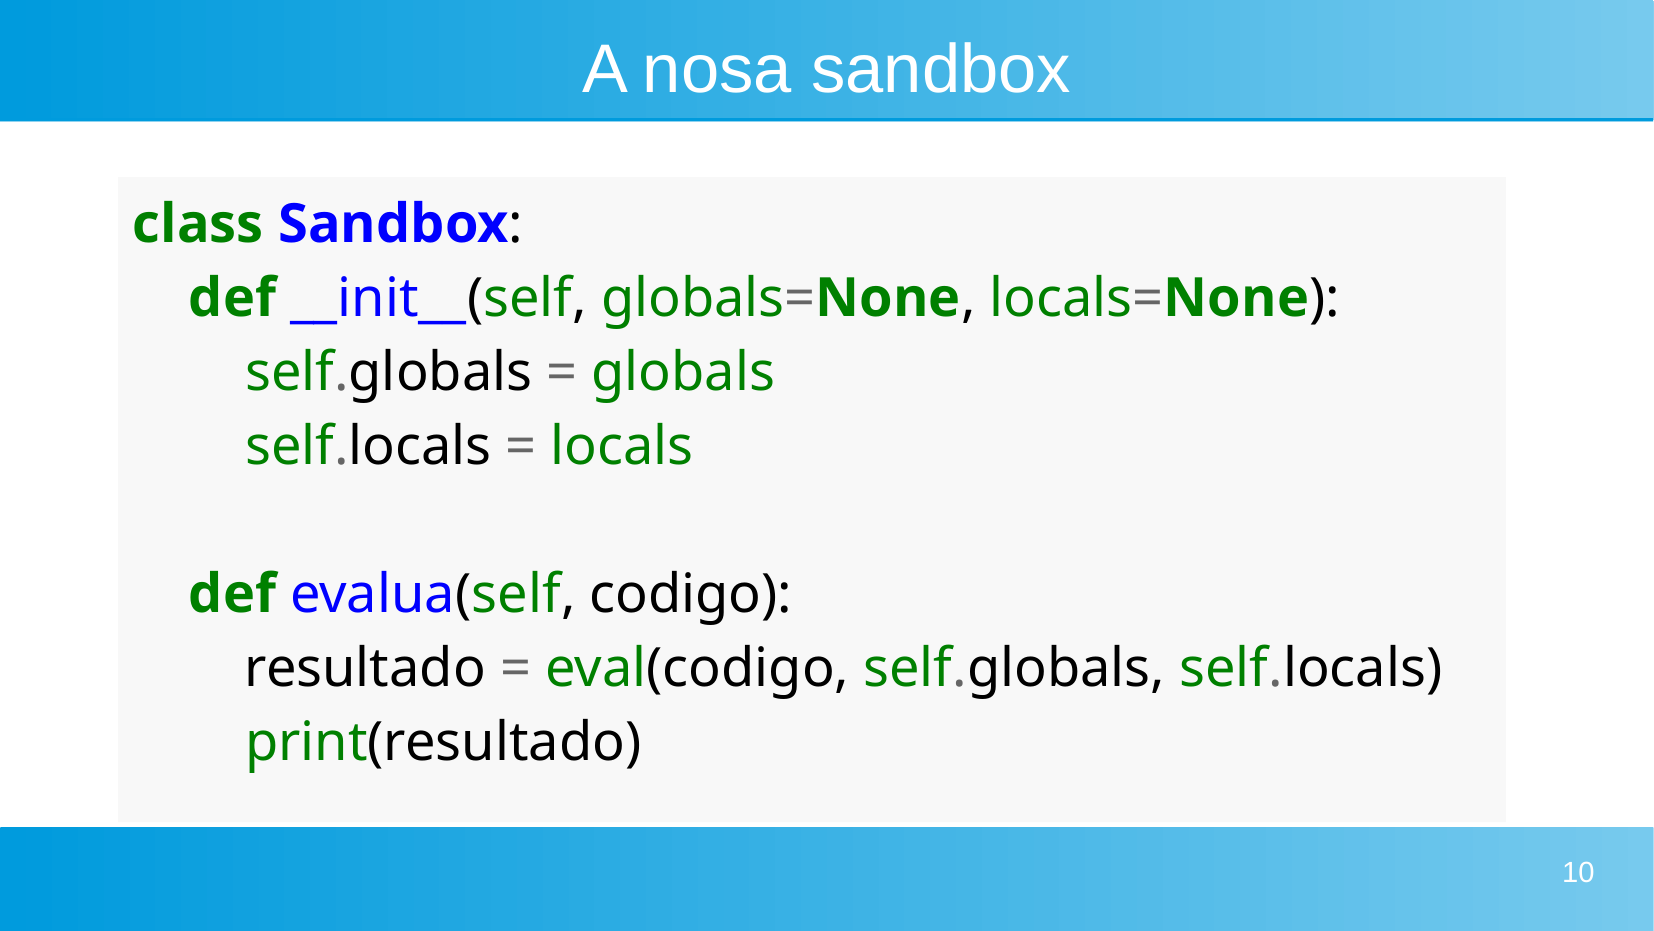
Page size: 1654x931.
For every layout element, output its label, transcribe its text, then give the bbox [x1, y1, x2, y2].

title A nosa sandbox [59, 29, 1595, 108]
text_box class Sandbox: def __init__(self, globals=None, locals=None): self.globals = globals self.locals = locals def evalua(self, codigo): resultado = eval(codigo, self.globals, self.locals) print(resultado) [118, 177, 1506, 823]
